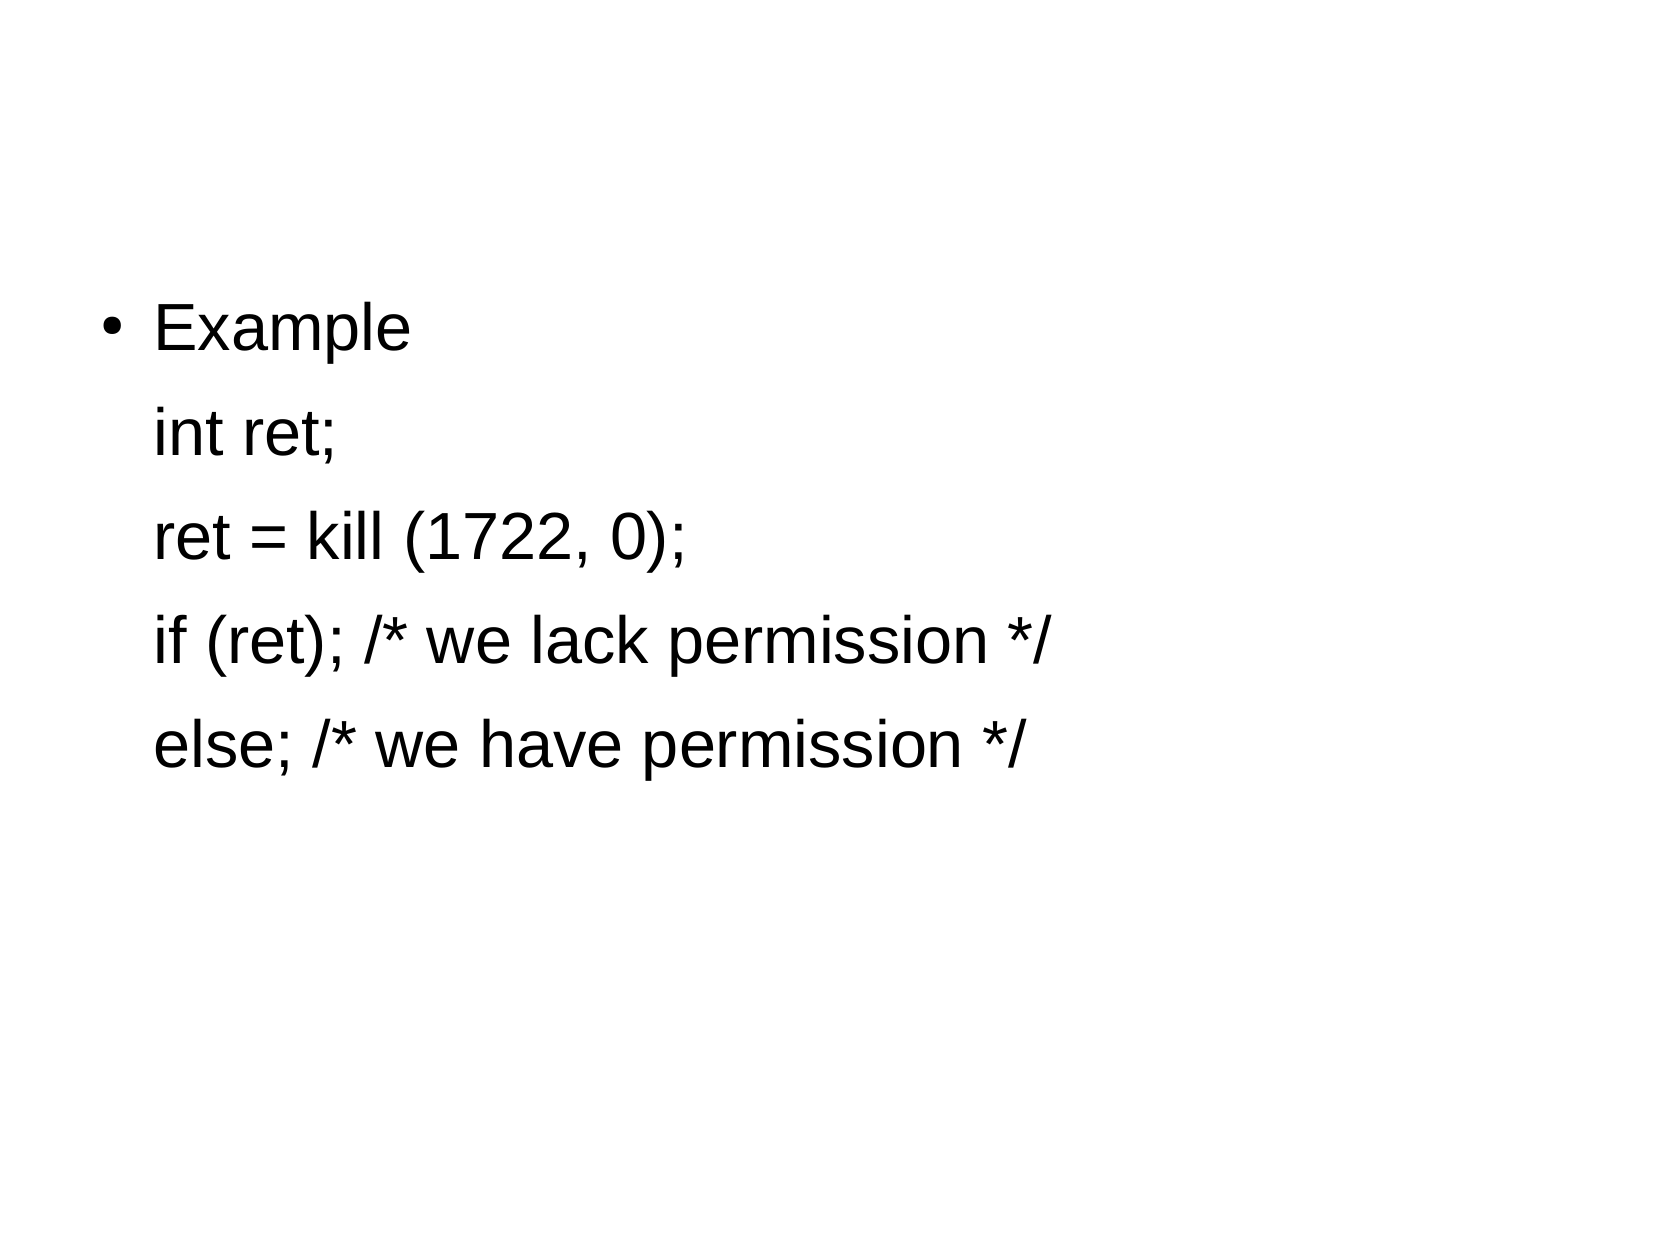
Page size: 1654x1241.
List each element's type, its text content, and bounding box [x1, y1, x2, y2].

list Example int ret; ret = kill (1722, 0); if (ret); /* we lack permission */ else; /* we have permission */ [82, 290, 1571, 1010]
